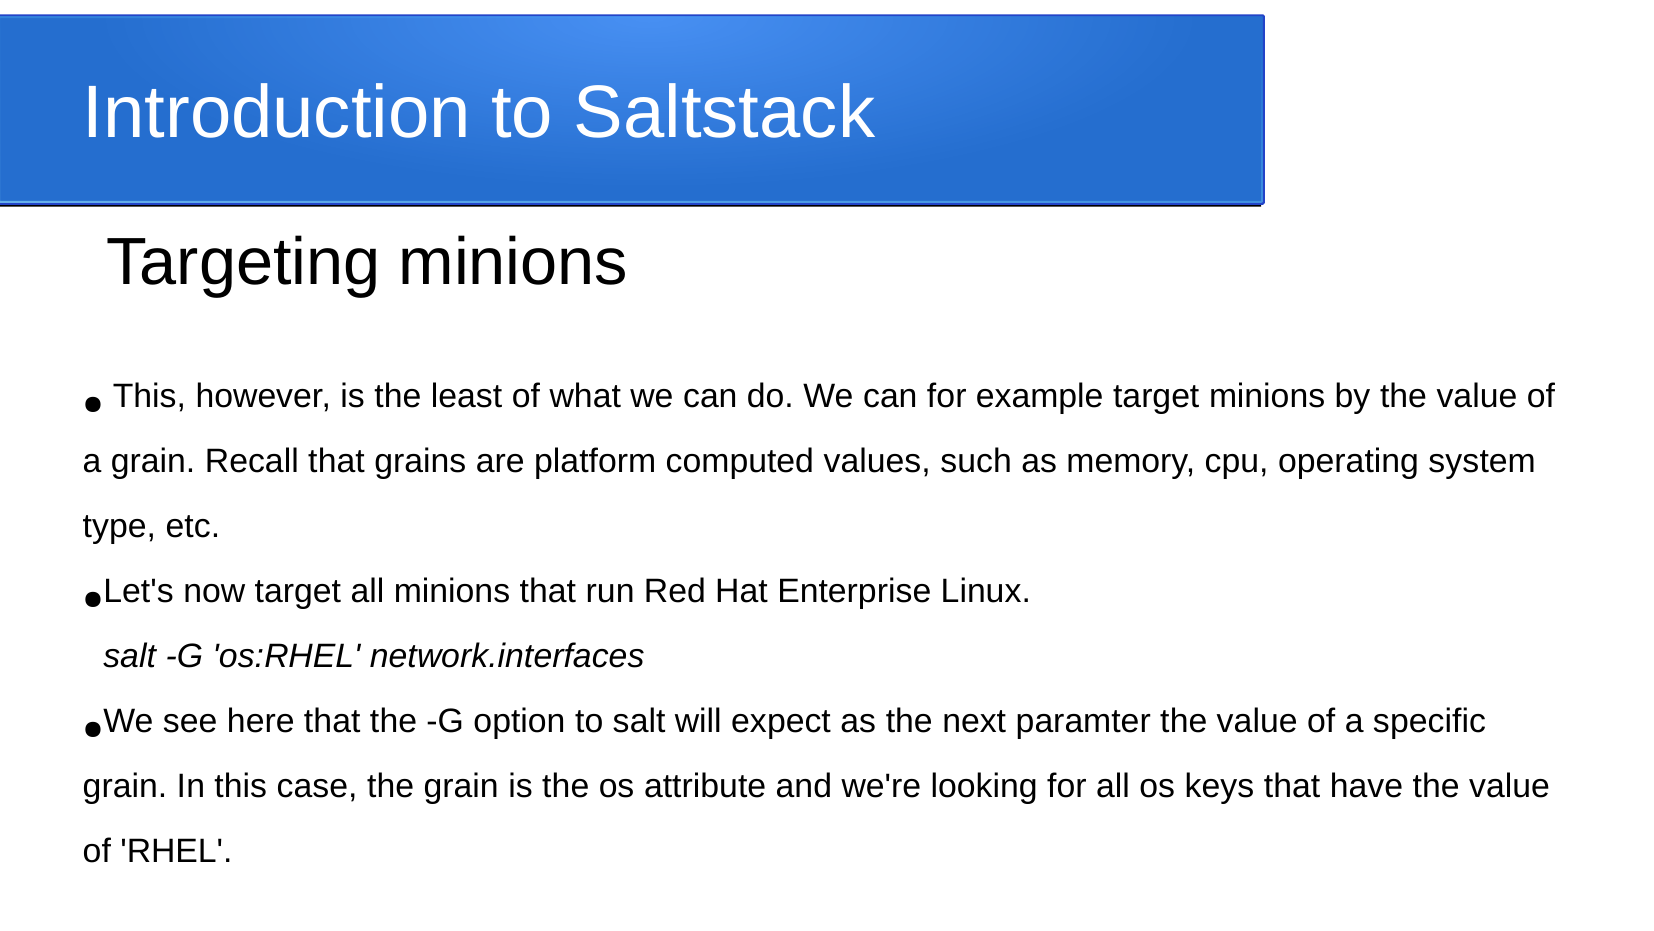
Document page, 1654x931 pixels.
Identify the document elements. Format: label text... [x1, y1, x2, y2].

title Introduction to Saltstack [82, 35, 1235, 189]
subtitle Targeting minions This, however, is the least of what we can do. We can for example target minions by the value of a grain. Recall that grains are platform computed values, such as memory, cpu, operating system type, etc. Let's now target all minions that run Red Hat Enterprise Linux. salt -G 'os:RHEL' network.interfaces We see here that the -G option to salt will expect as the next paramter the value of a specific grain. In this case, the grain is the os attribute and we're looking for all os keys that have the value of 'RHEL'. [82, 224, 1571, 894]
